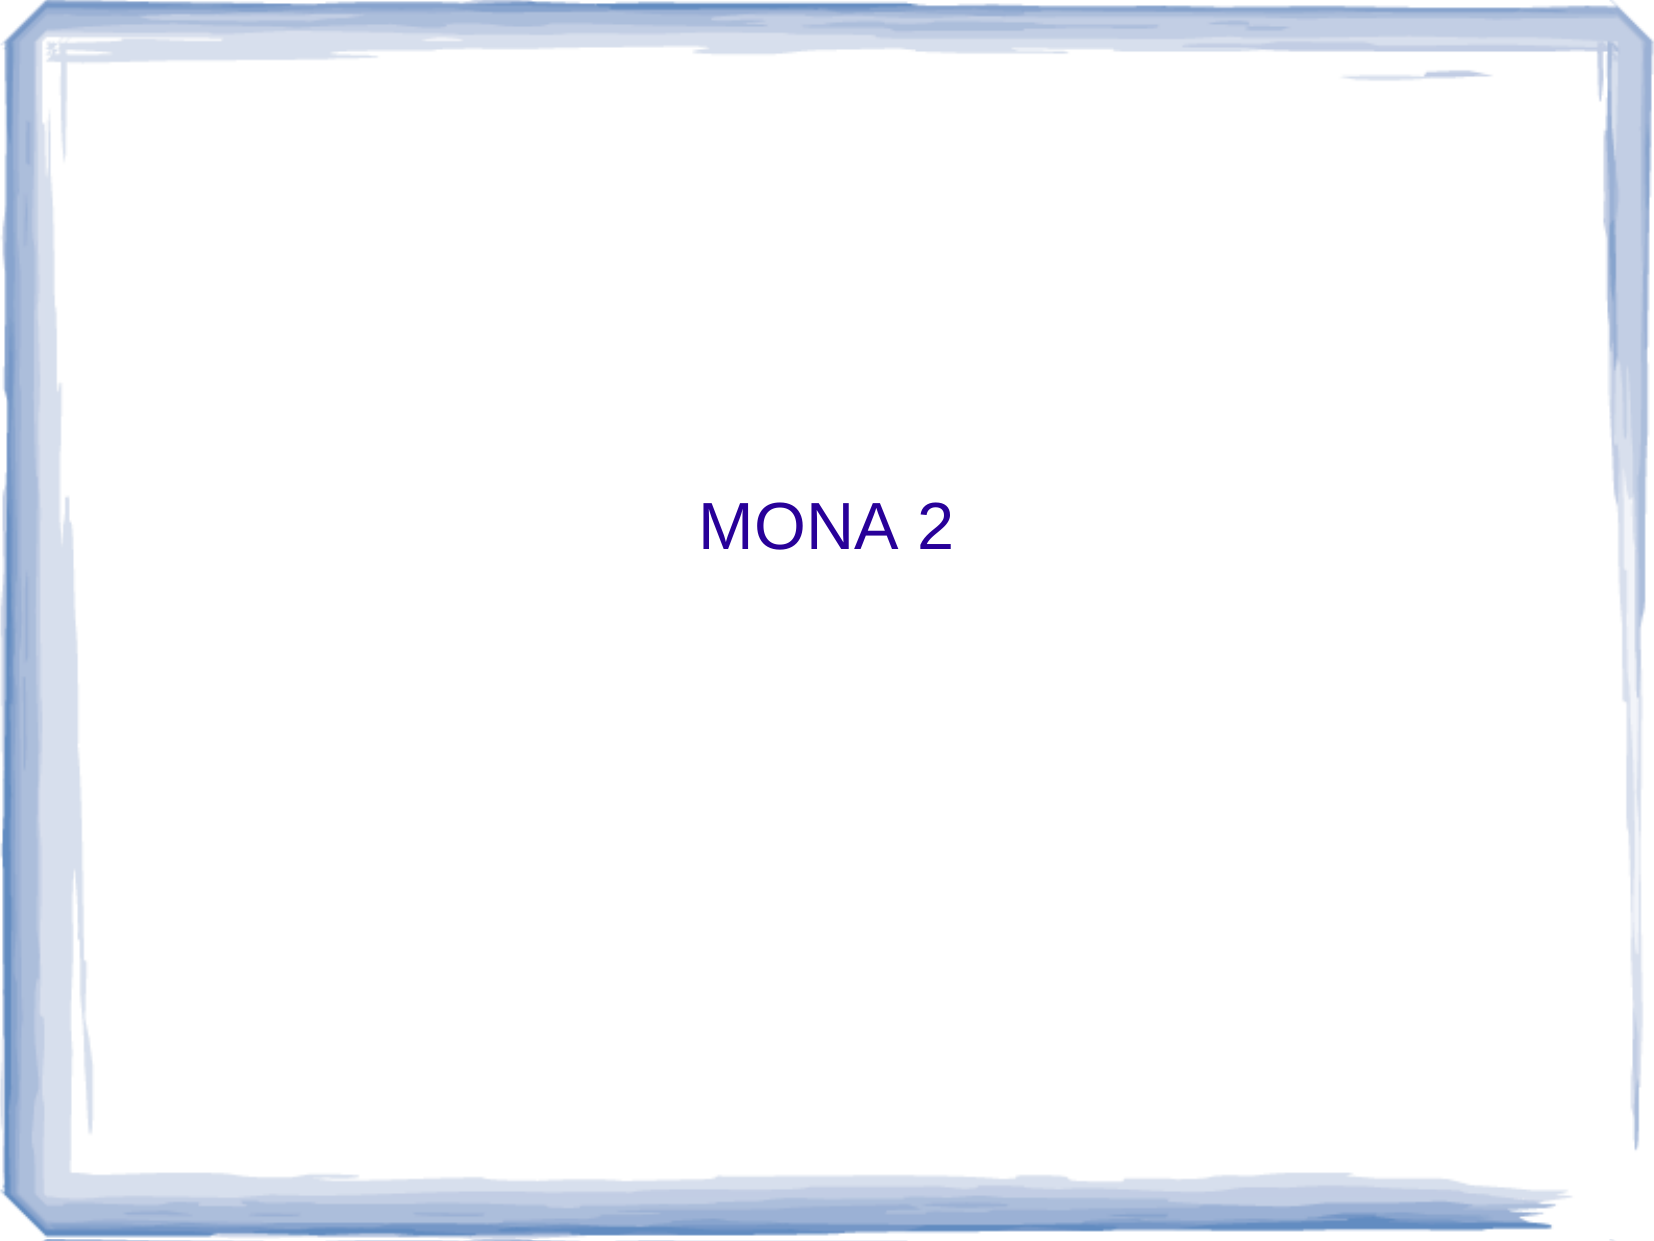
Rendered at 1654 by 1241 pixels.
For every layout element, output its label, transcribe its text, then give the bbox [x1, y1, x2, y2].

picture [0, 0, 1654, 1241]
subtitle MONA 2 [82, 56, 1571, 997]
